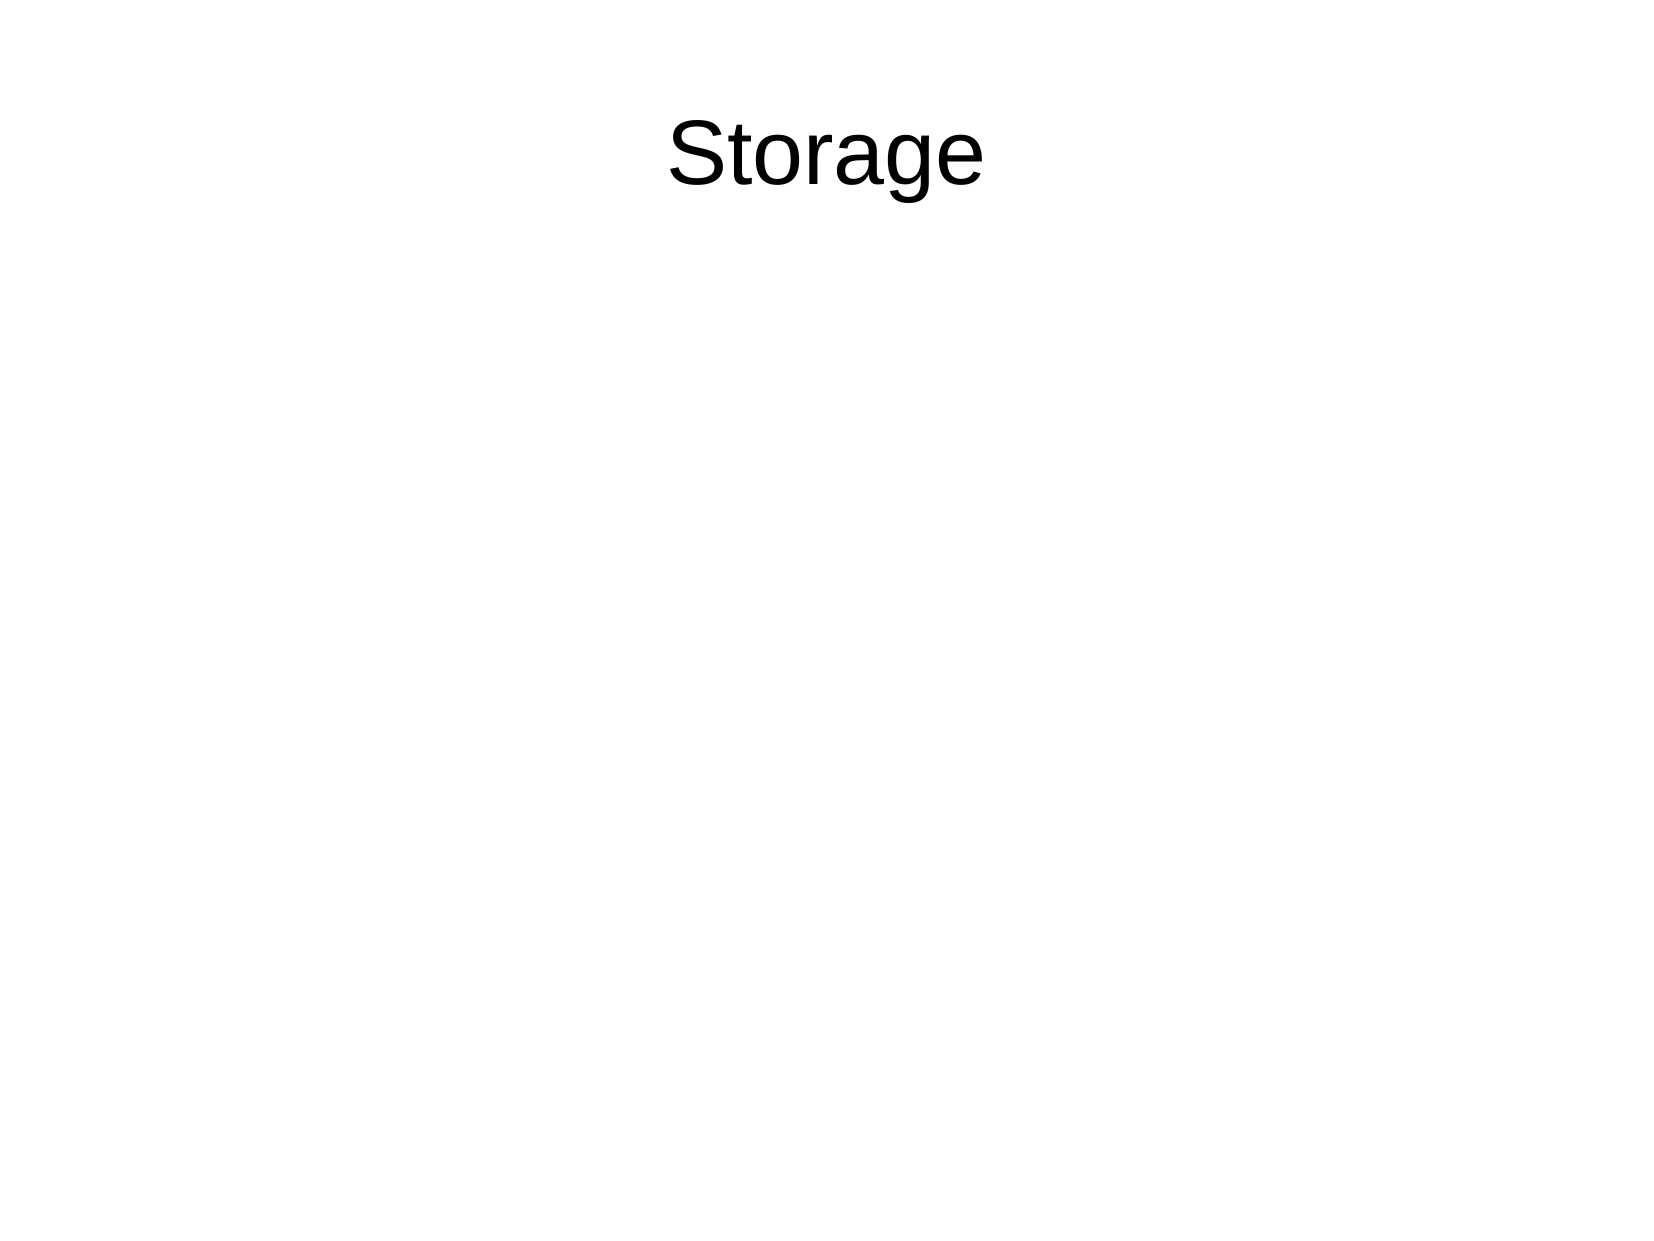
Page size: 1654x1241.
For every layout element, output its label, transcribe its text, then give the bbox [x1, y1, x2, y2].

title Storage [82, 49, 1571, 257]
